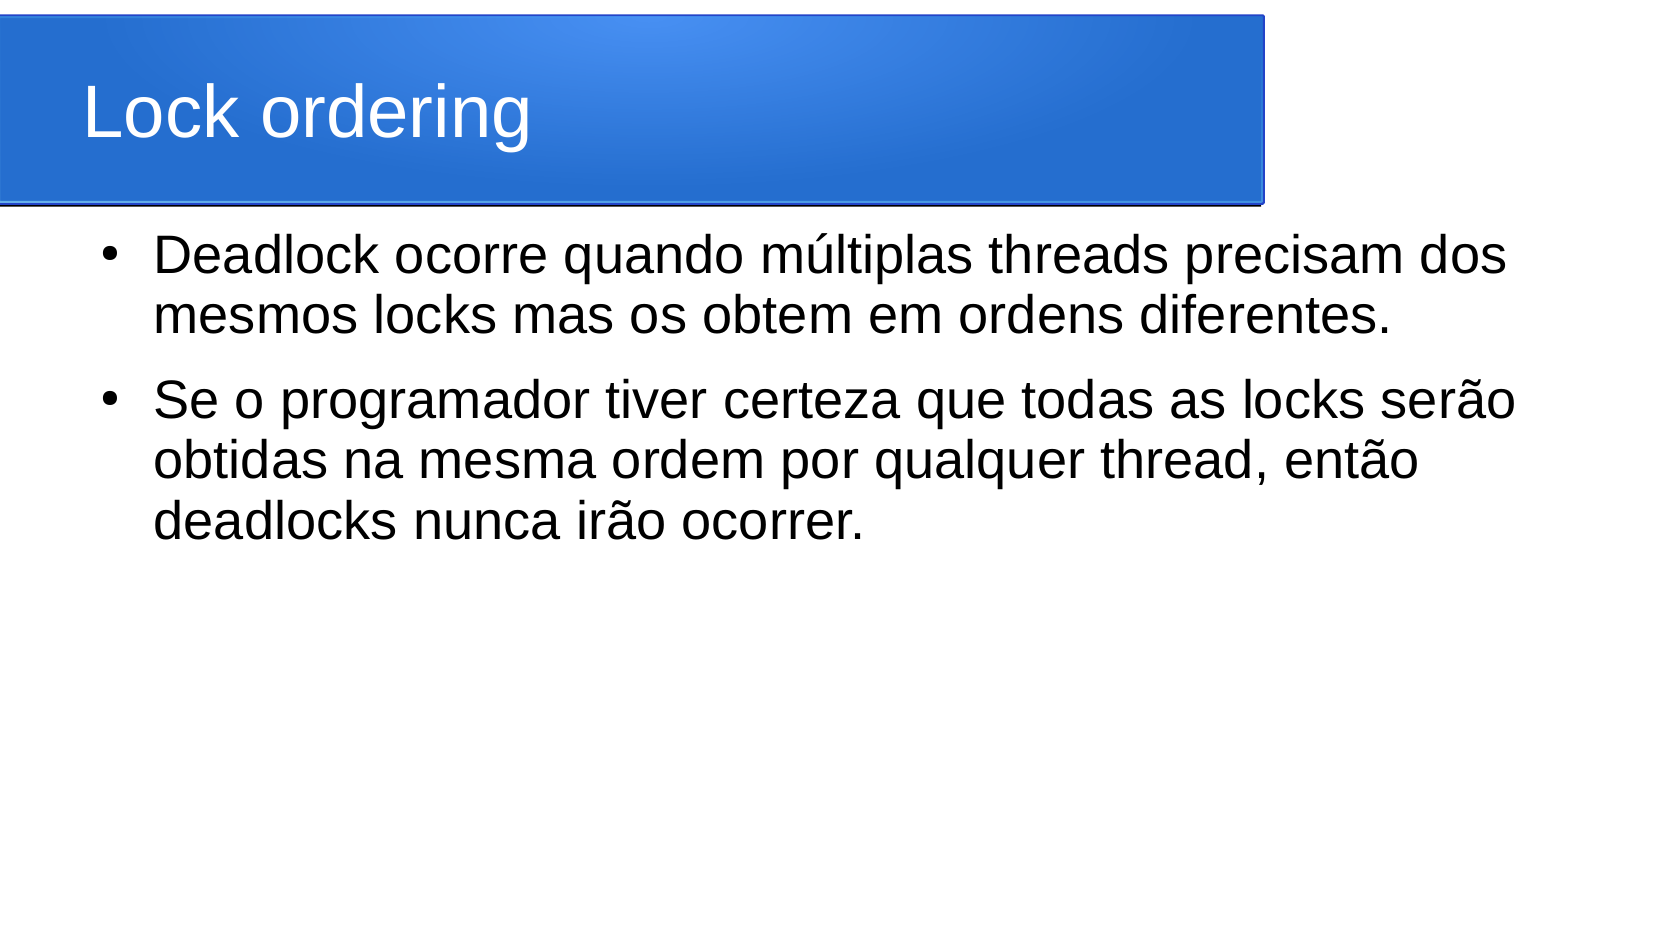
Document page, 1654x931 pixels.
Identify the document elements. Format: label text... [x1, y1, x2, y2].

title Lock ordering [82, 35, 1235, 189]
list Deadlock ocorre quando múltiplas threads precisam dos mesmos locks mas os obtem em ordens diferentes. Se o programador tiver certeza que todas as locks serão obtidas na mesma ordem por qualquer thread, então deadlocks nunca irão ocorrer. [82, 224, 1571, 764]
